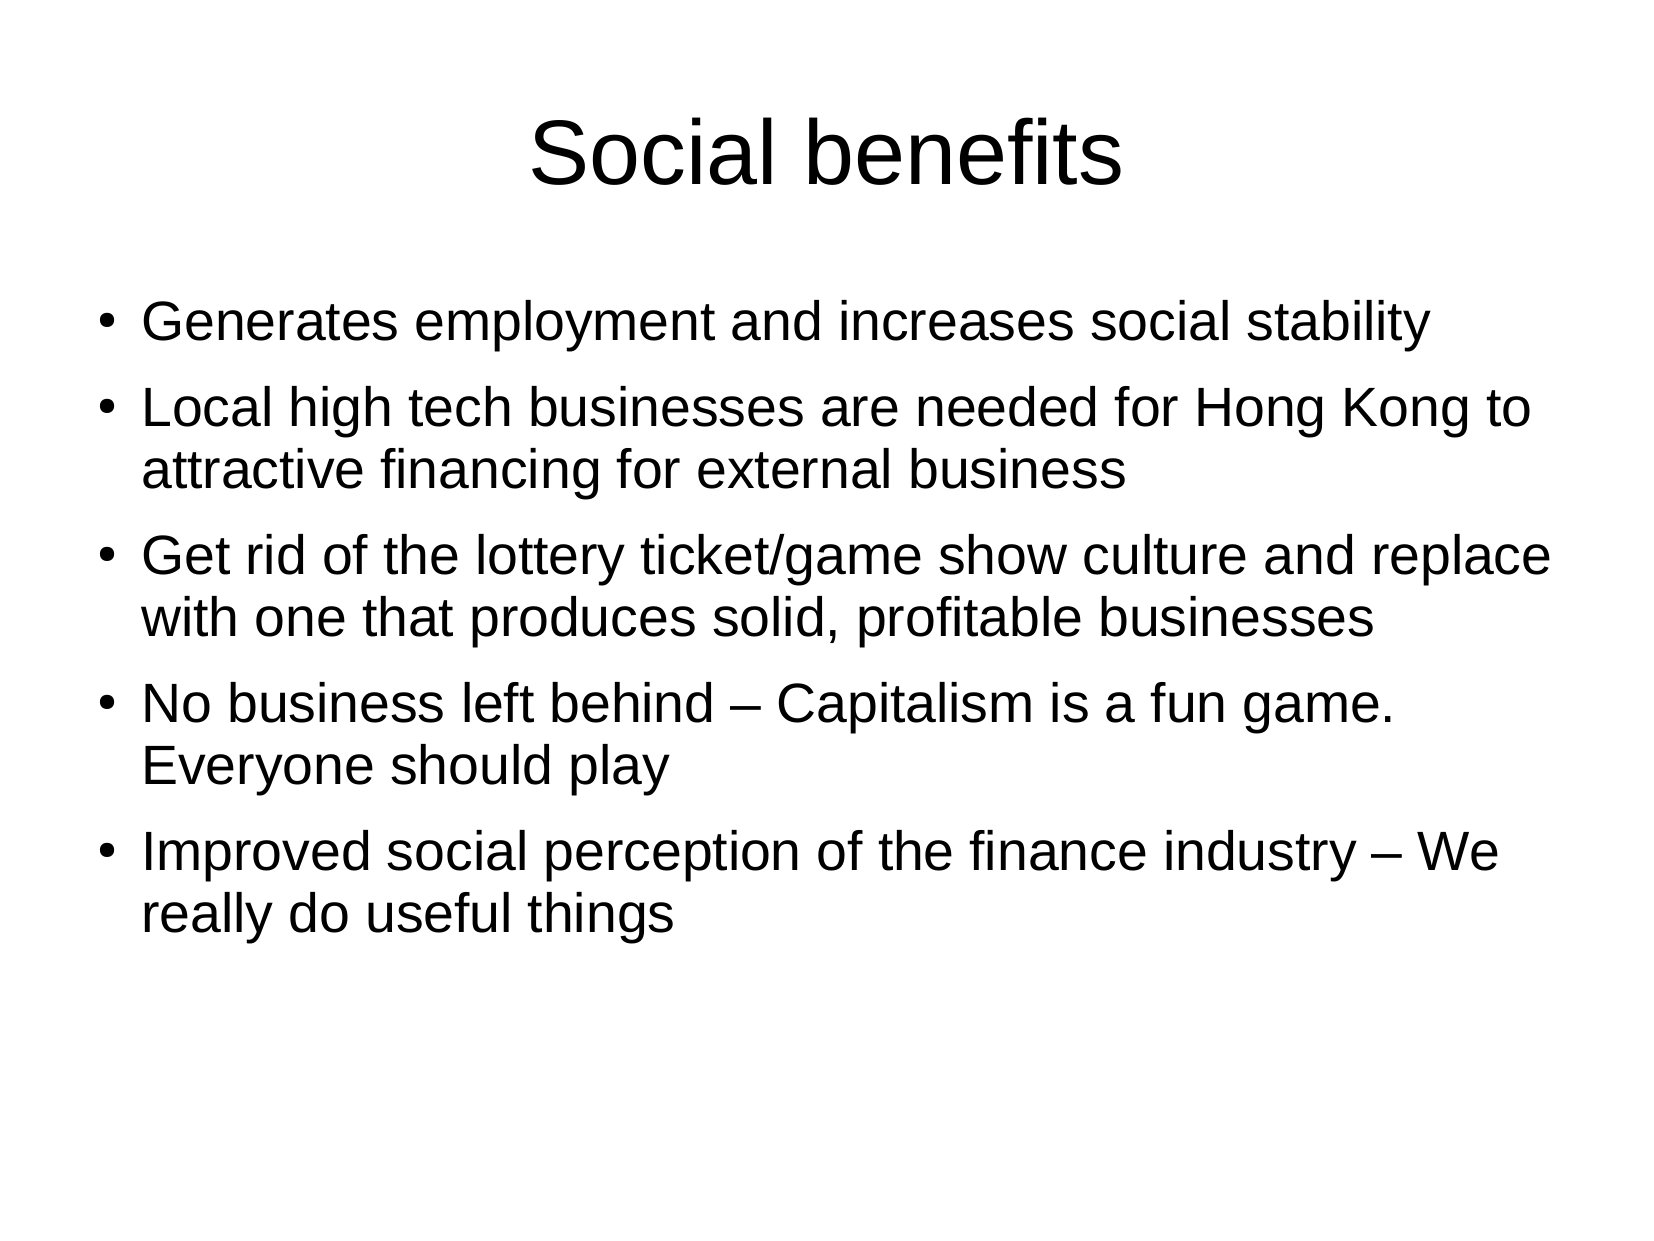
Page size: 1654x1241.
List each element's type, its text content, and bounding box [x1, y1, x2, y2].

list Generates employment and increases social stability Local high tech businesses are needed for Hong Kong to attractive financing for external business Get rid of the lottery ticket/game show culture and replace with one that produces solid, profitable businesses No business left behind – Capitalism is a fun game. Everyone should play Improved social perception of the finance industry – We really do useful things [82, 290, 1571, 1010]
title Social benefits [82, 49, 1571, 257]
